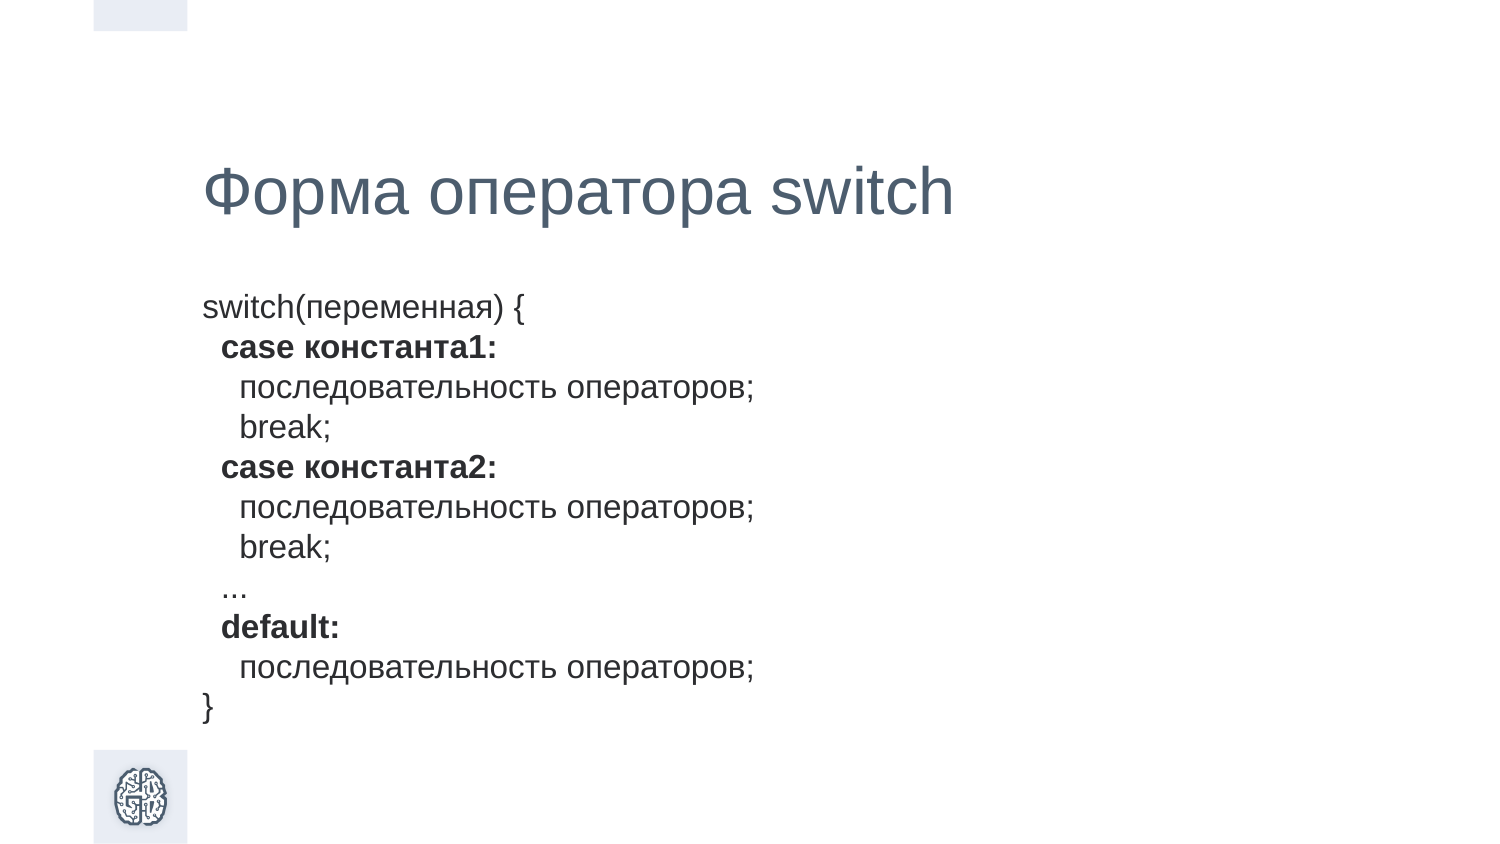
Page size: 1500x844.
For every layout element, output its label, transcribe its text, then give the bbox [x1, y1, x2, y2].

text_box switch(переменная) { case константа1: последовательность операторов; break; case константа2: последовательность операторов; break; ... default: последовательность операторов; } [187, 269, 1312, 741]
picture [106, 760, 175, 834]
text_box Форма оператора switch [187, 93, 1312, 269]
